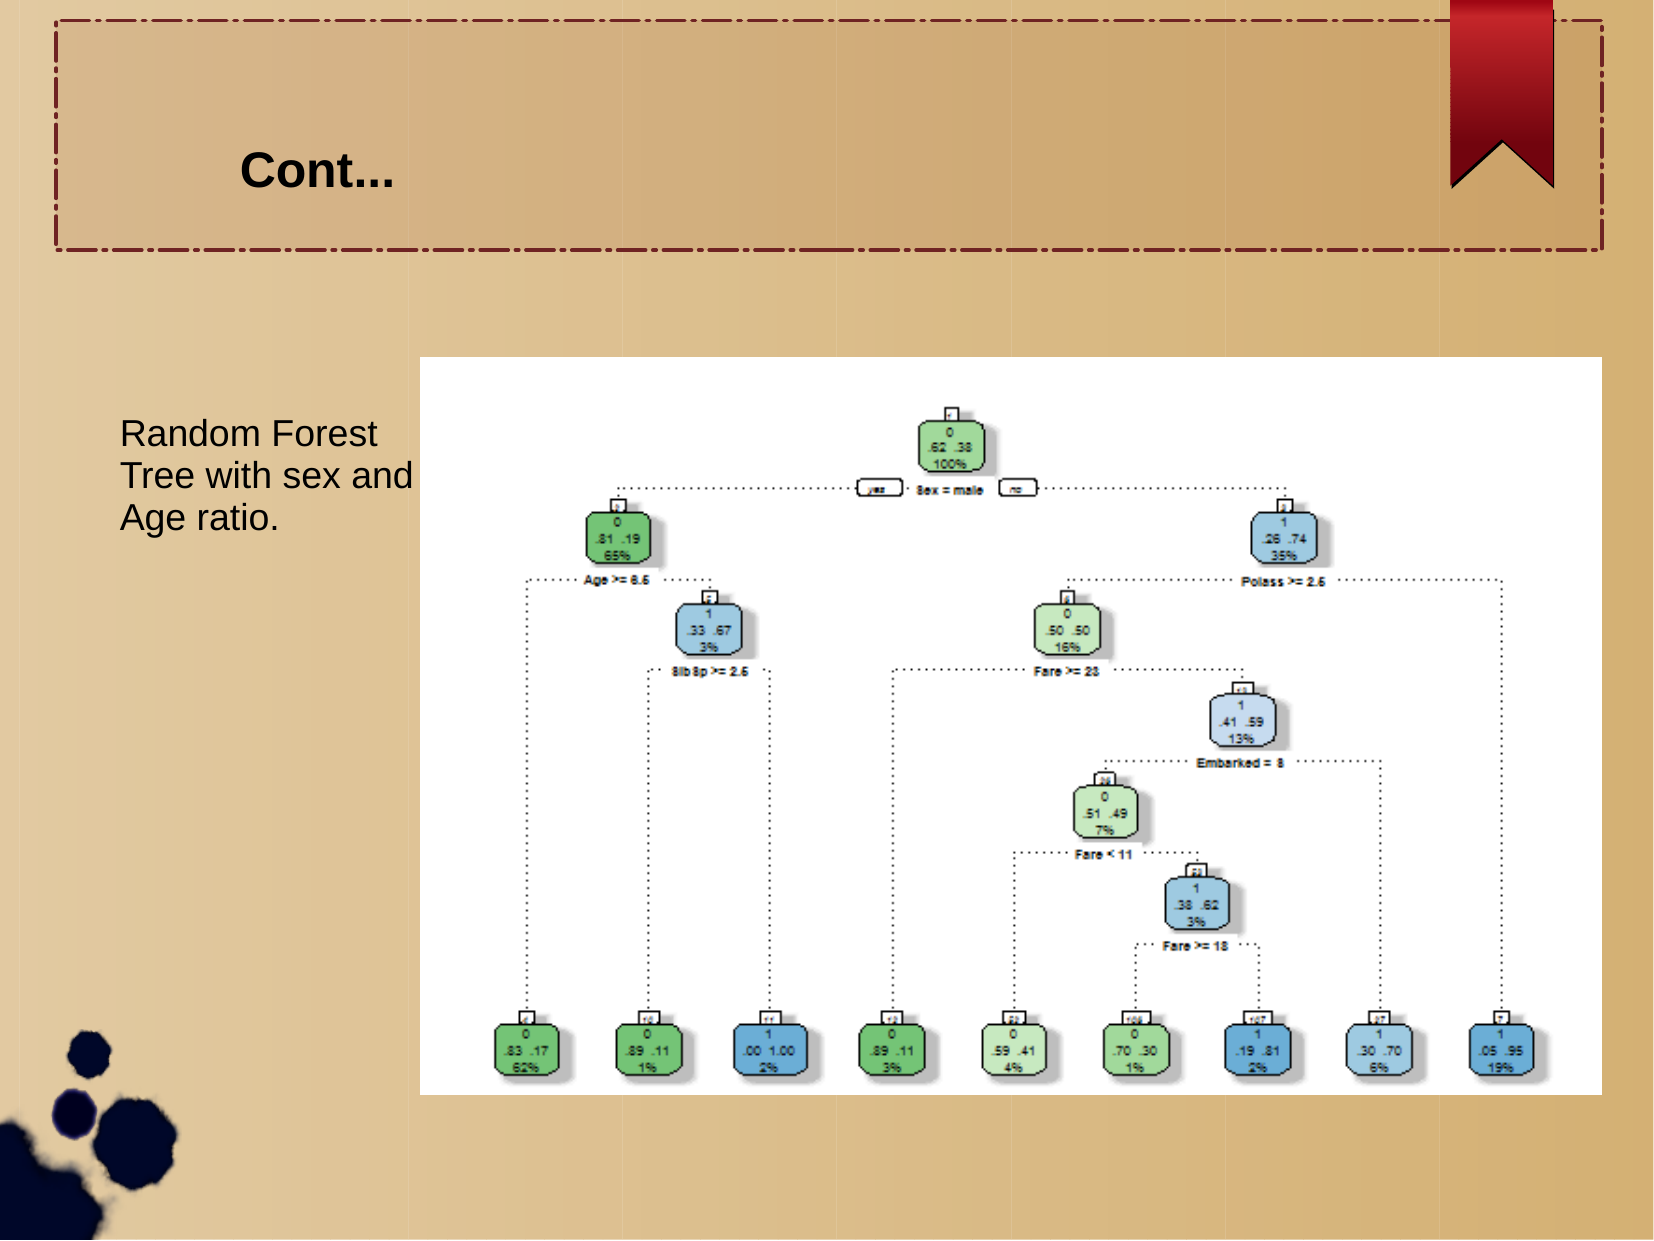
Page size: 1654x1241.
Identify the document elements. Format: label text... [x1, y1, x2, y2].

text_box Random Forest Tree with sex and Age ratio. [105, 405, 429, 546]
text_box Cont... [225, 135, 411, 206]
picture [420, 357, 1602, 1096]
